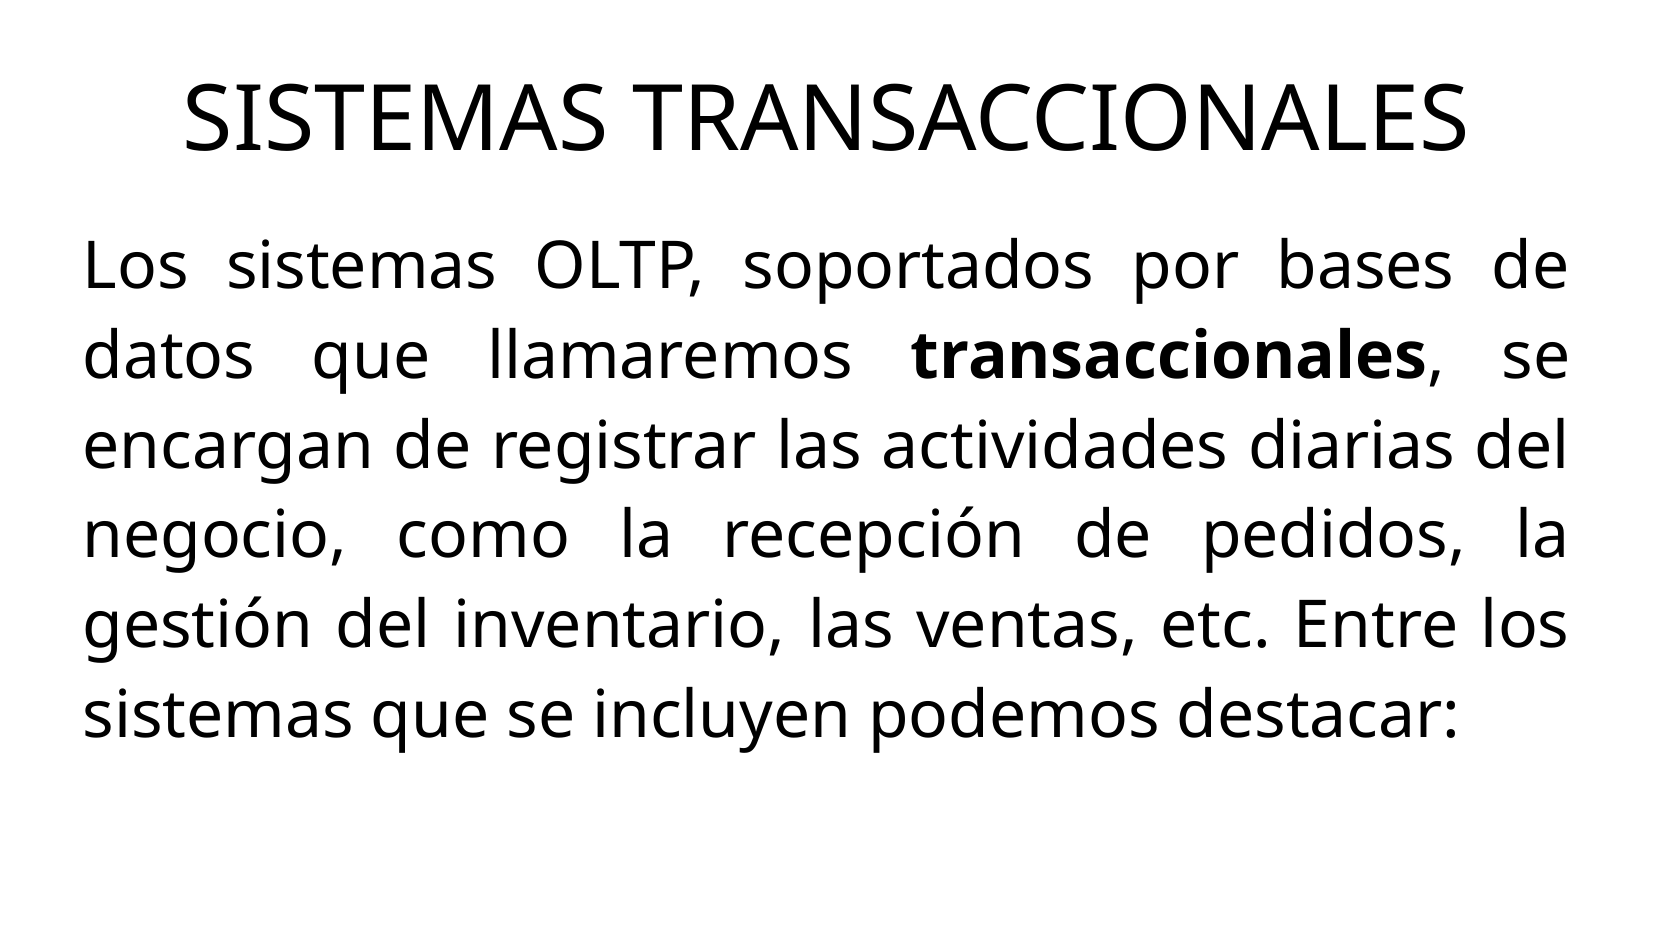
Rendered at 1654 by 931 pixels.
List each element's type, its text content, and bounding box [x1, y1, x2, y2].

title SISTEMAS TRANSACCIONALES [82, 37, 1571, 193]
list Los sistemas OLTP, soportados por bases de datos que llamaremos transaccionales, se encargan de registrar las actividades diarias del negocio, como la recepción de pedidos, la gestión del inventario, las ventas, etc. Entre los sistemas que se incluyen podemos destacar: [82, 217, 1571, 758]
